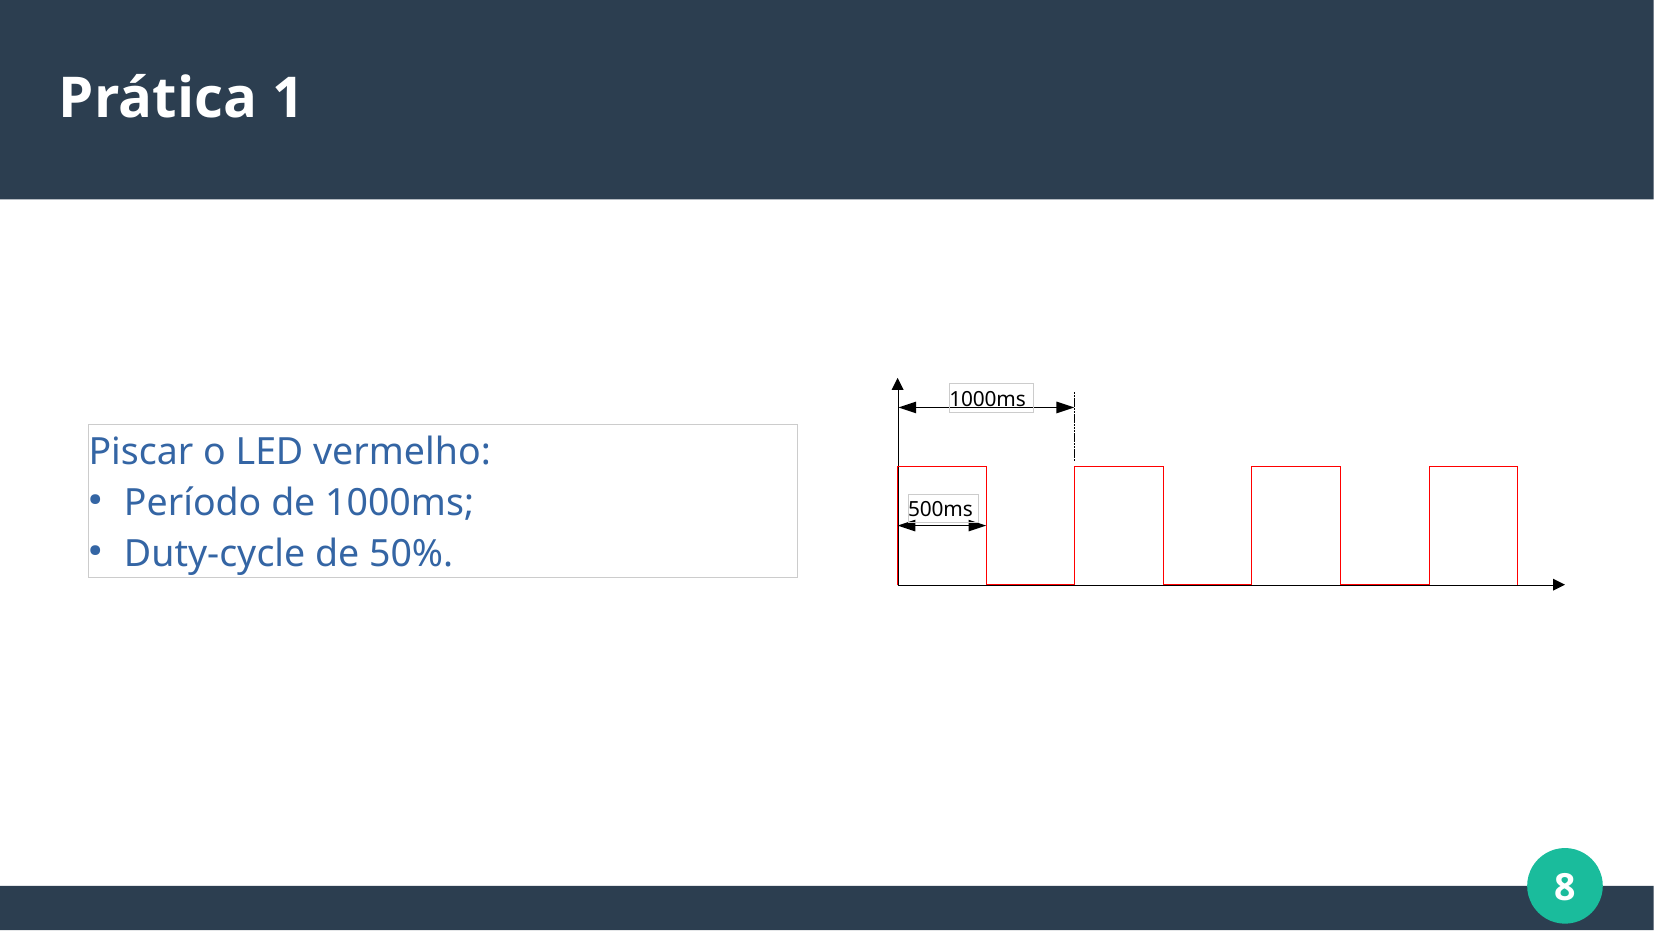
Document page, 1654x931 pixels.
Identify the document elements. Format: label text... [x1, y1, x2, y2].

text_box 1000ms [949, 383, 1034, 409]
text_box 500ms [908, 494, 979, 519]
title Prática 1 [59, 37, 1595, 155]
text_box Piscar o LED vermelho: Período de 1000ms; Duty-cycle de 50%. [88, 424, 798, 556]
